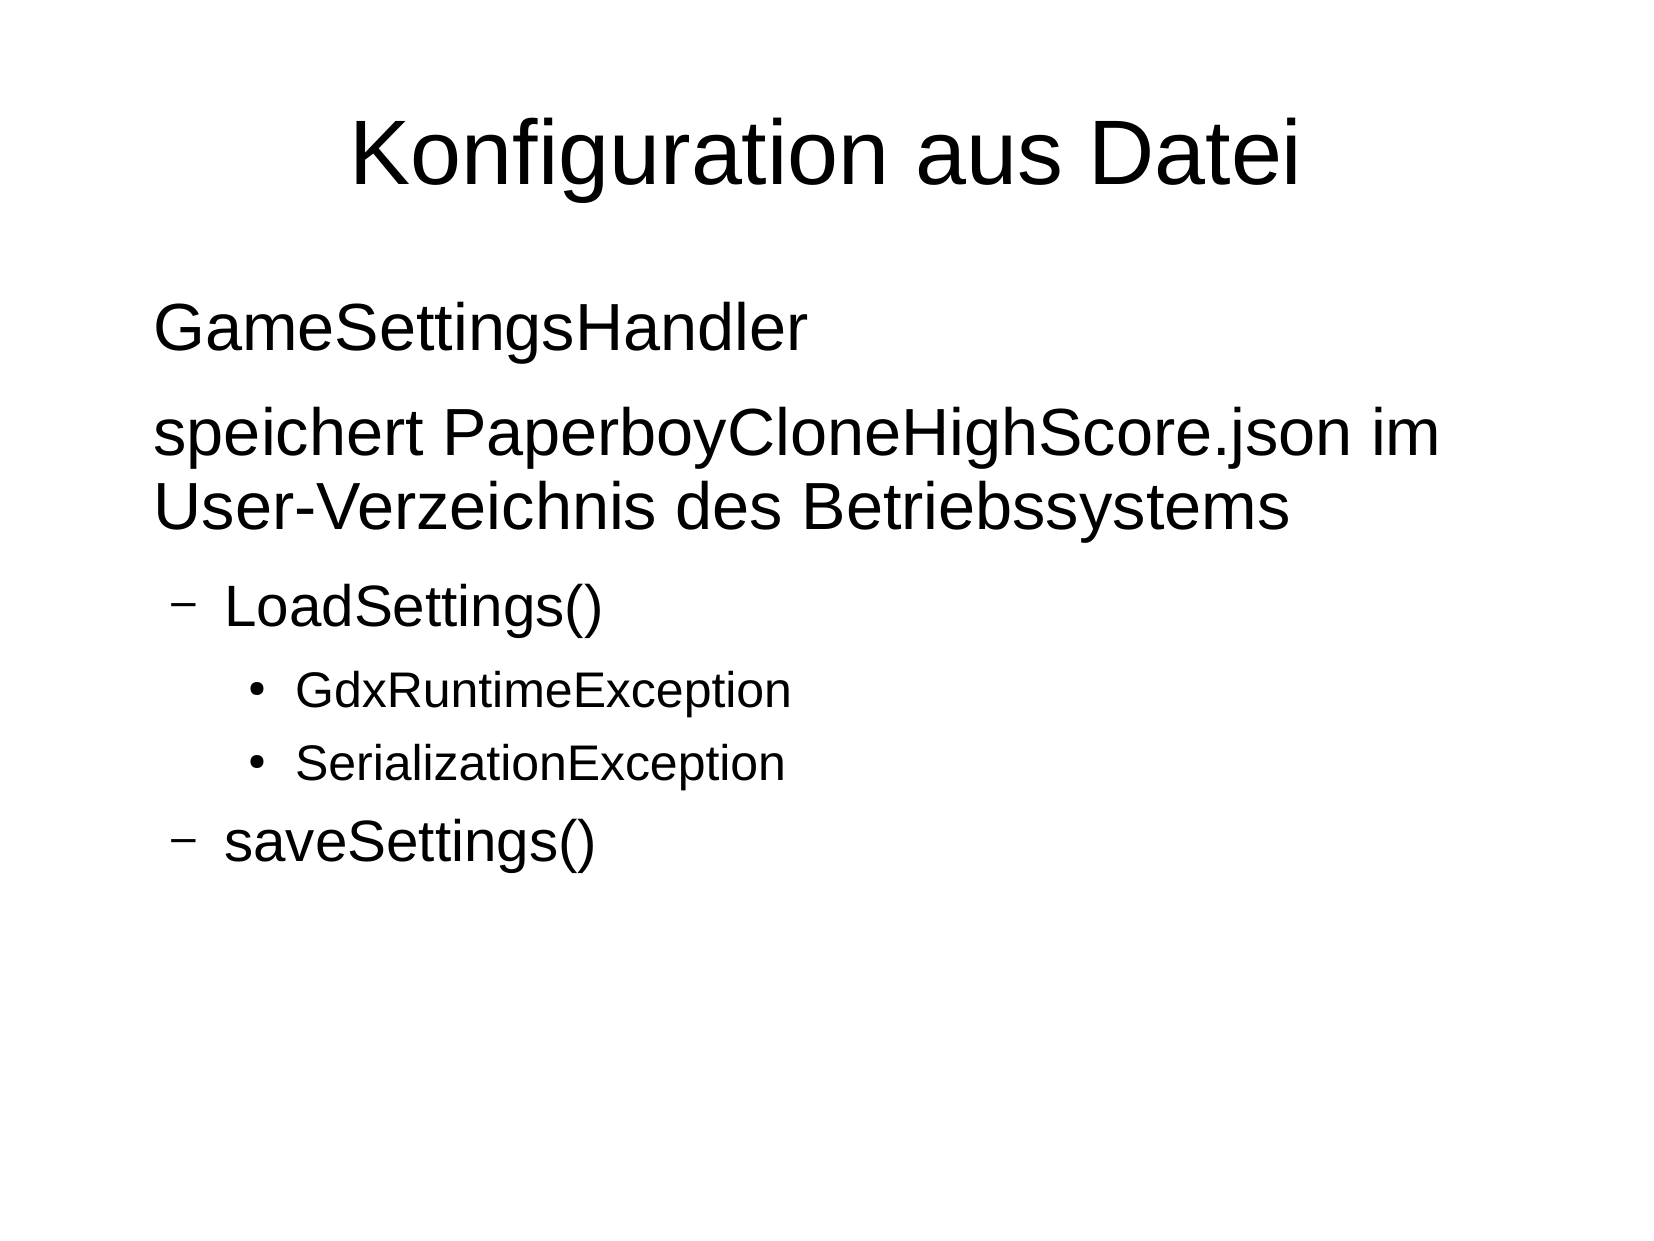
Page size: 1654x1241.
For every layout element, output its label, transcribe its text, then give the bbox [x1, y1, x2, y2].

list GameSettingsHandler speichert PaperboyCloneHighScore.json im User-Verzeichnis des Betriebssystems LoadSettings() GdxRuntimeException SerializationException saveSettings() [82, 290, 1571, 1010]
title Konfiguration aus Datei [82, 49, 1571, 257]
